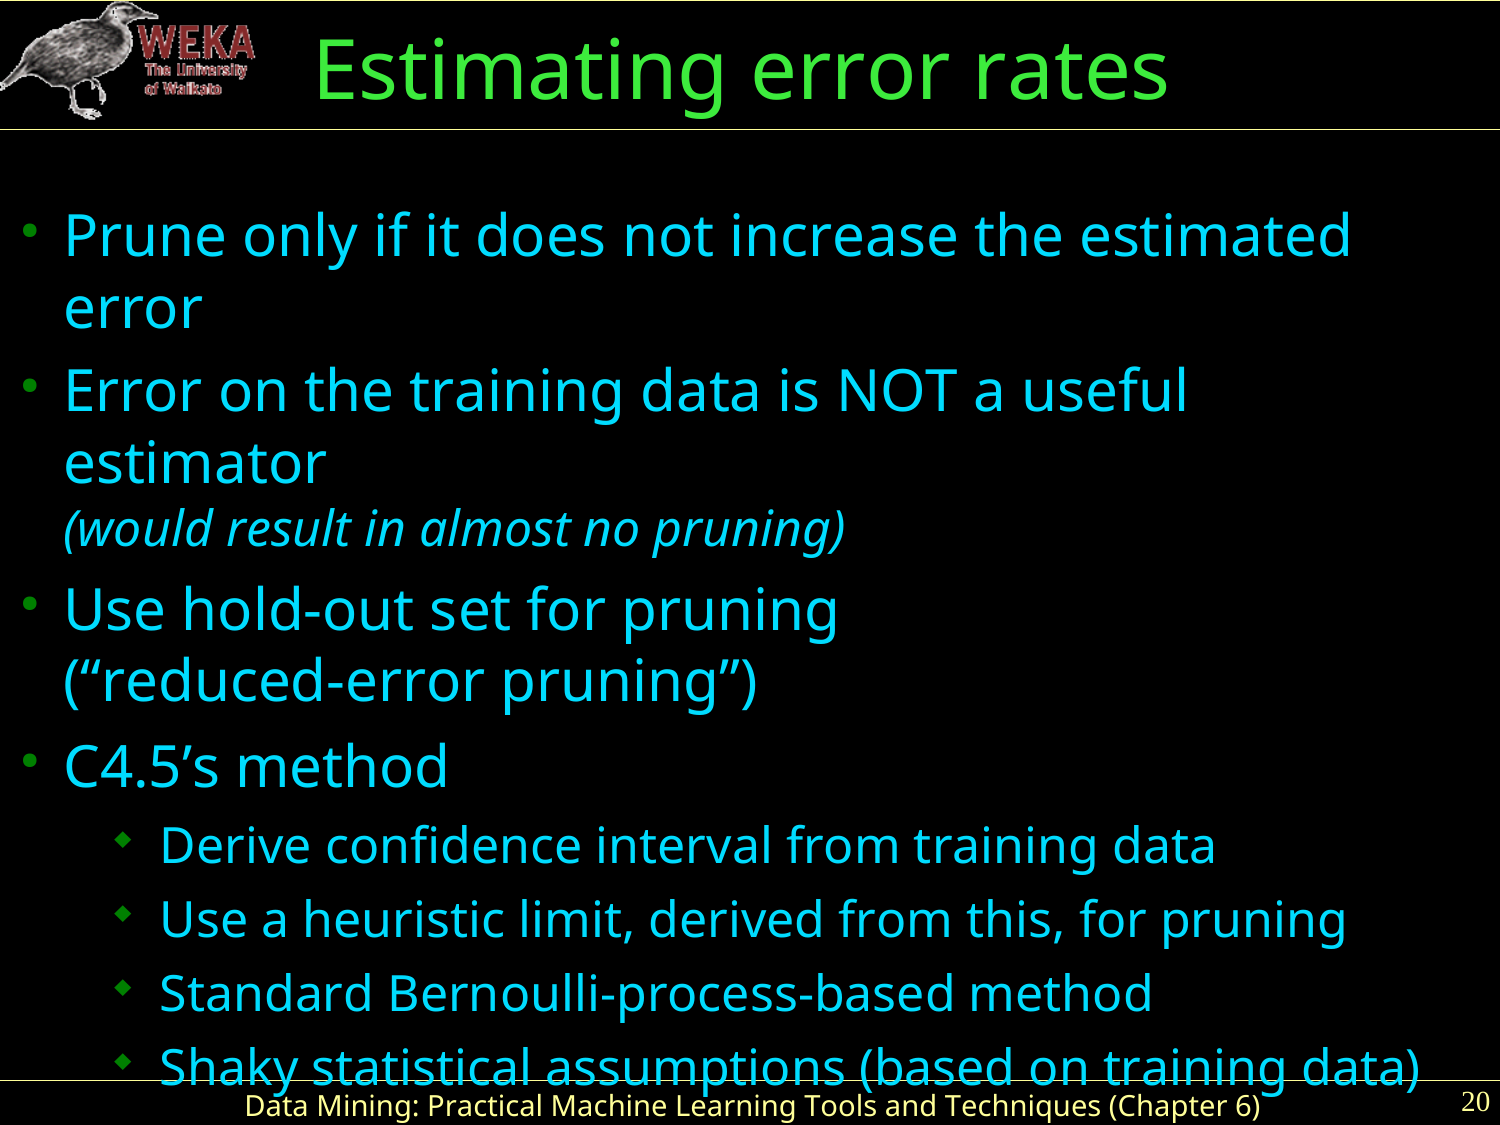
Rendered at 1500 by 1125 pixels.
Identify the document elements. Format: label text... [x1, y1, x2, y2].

title Estimating error rates [297, 0, 1500, 148]
picture [0, 1, 266, 129]
list Prune only if it does not increase the estimated error Error on the training data is NOT a useful estimator (would result in almost no pruning) Use hold-out set for pruning (“reduced-error pruning”) C4.5’s method Derive confidence interval from training data Use a heuristic limit, derived from this, for pruning Standard Bernoulli-process-based method Shaky statistical assumptions (based on training data) [5, 192, 1477, 868]
